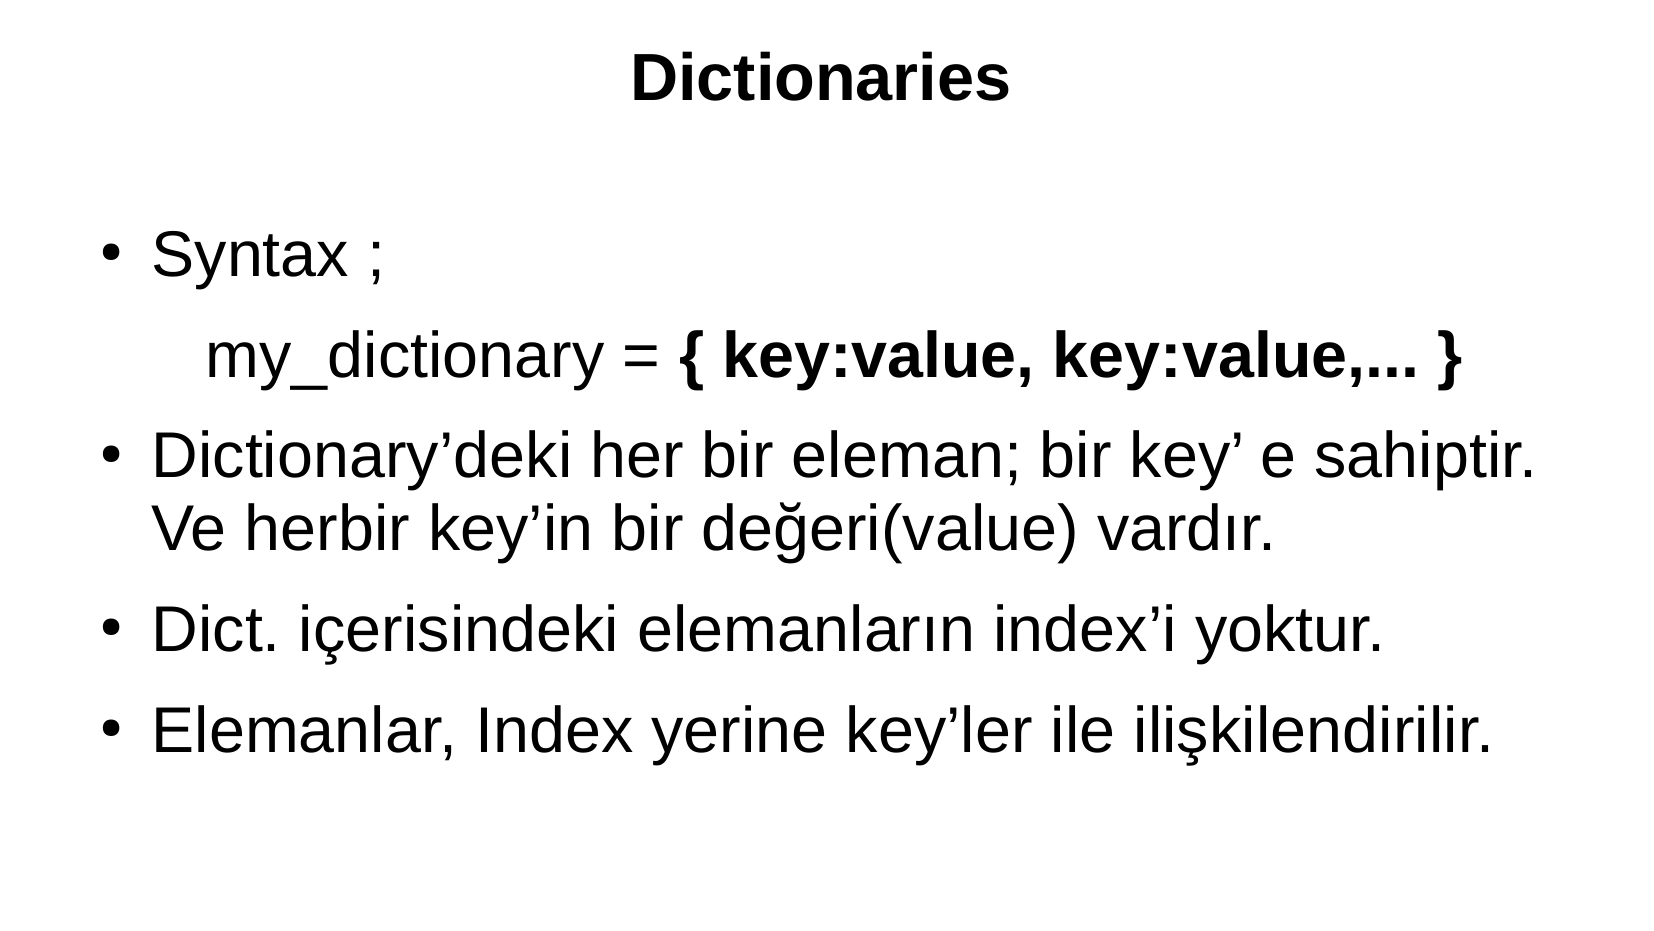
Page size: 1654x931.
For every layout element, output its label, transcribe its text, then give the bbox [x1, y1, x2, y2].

list Syntax ; my_dictionary = { key:value, key:value,... } Dictionary’deki her bir eleman; bir key’ e sahiptir. Ve herbir key’in bir değeri(value) vardır. Dict. içerisindeki elemanların index’i yoktur. Elemanlar, Index yerine key’ler ile ilişkilendirilir. [82, 217, 1571, 827]
title Dictionaries [76, 0, 1565, 156]
